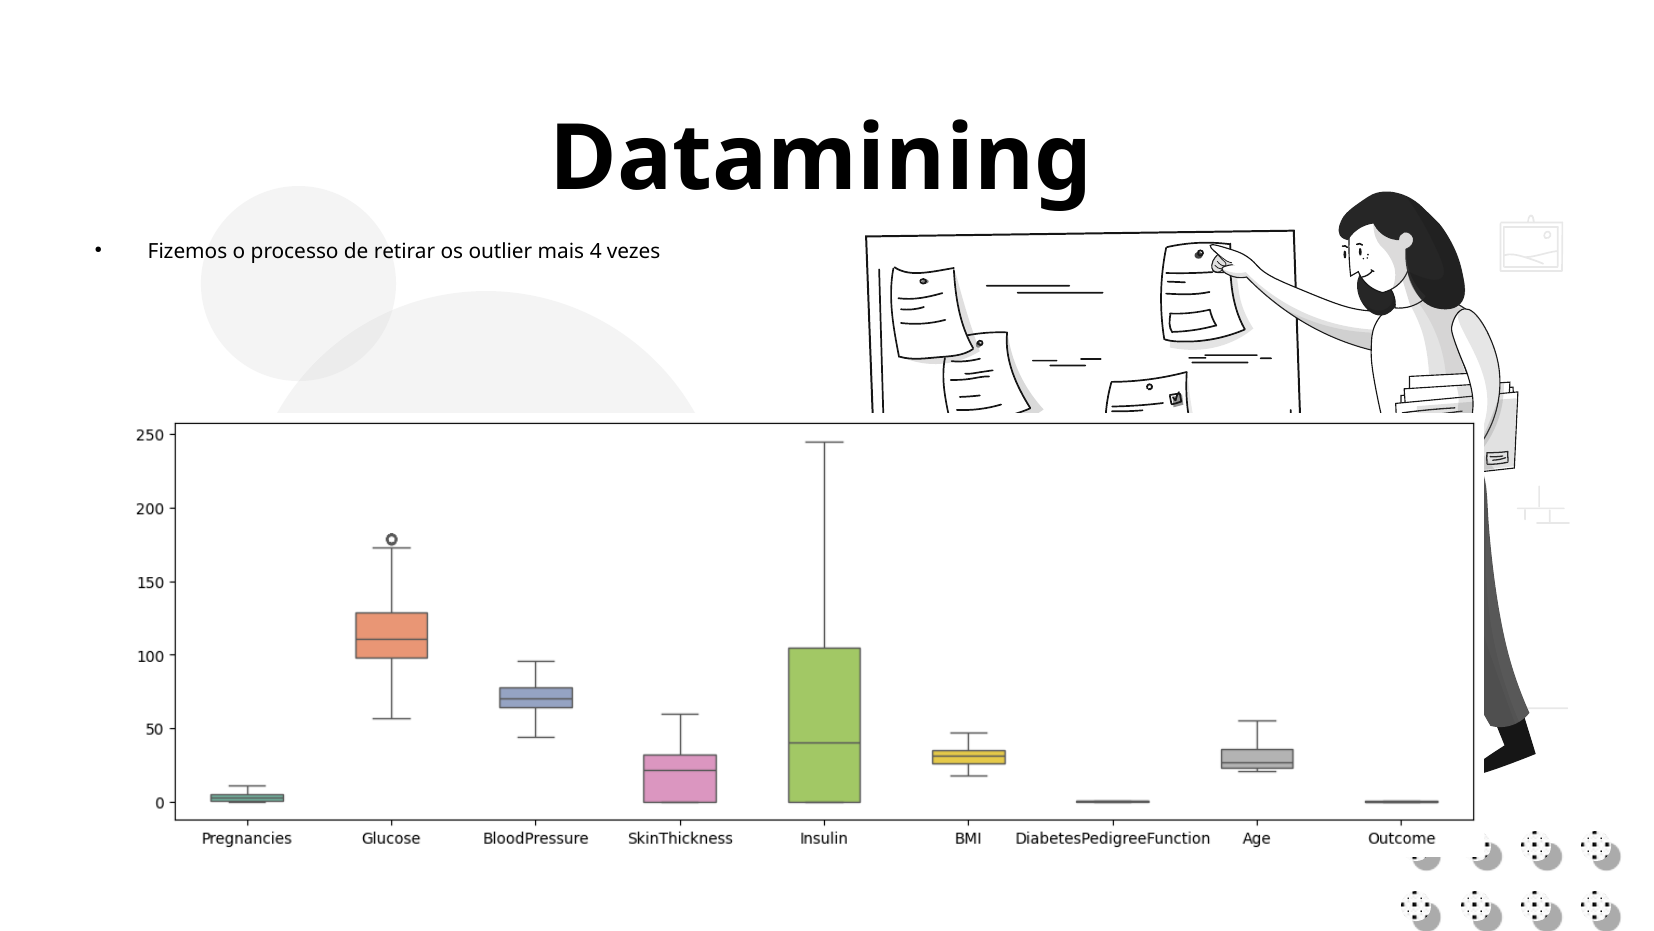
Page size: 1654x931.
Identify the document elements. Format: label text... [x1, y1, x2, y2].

title Datamining [76, 76, 1565, 233]
picture [1581, 830, 1612, 862]
picture [1520, 890, 1552, 922]
picture [1400, 891, 1432, 922]
picture [1520, 831, 1552, 862]
list Fizemos o processo de retirar os outlier mais 4 vezes [76, 236, 1088, 414]
picture [1461, 890, 1492, 922]
picture [125, 413, 1492, 862]
picture [1580, 890, 1612, 922]
